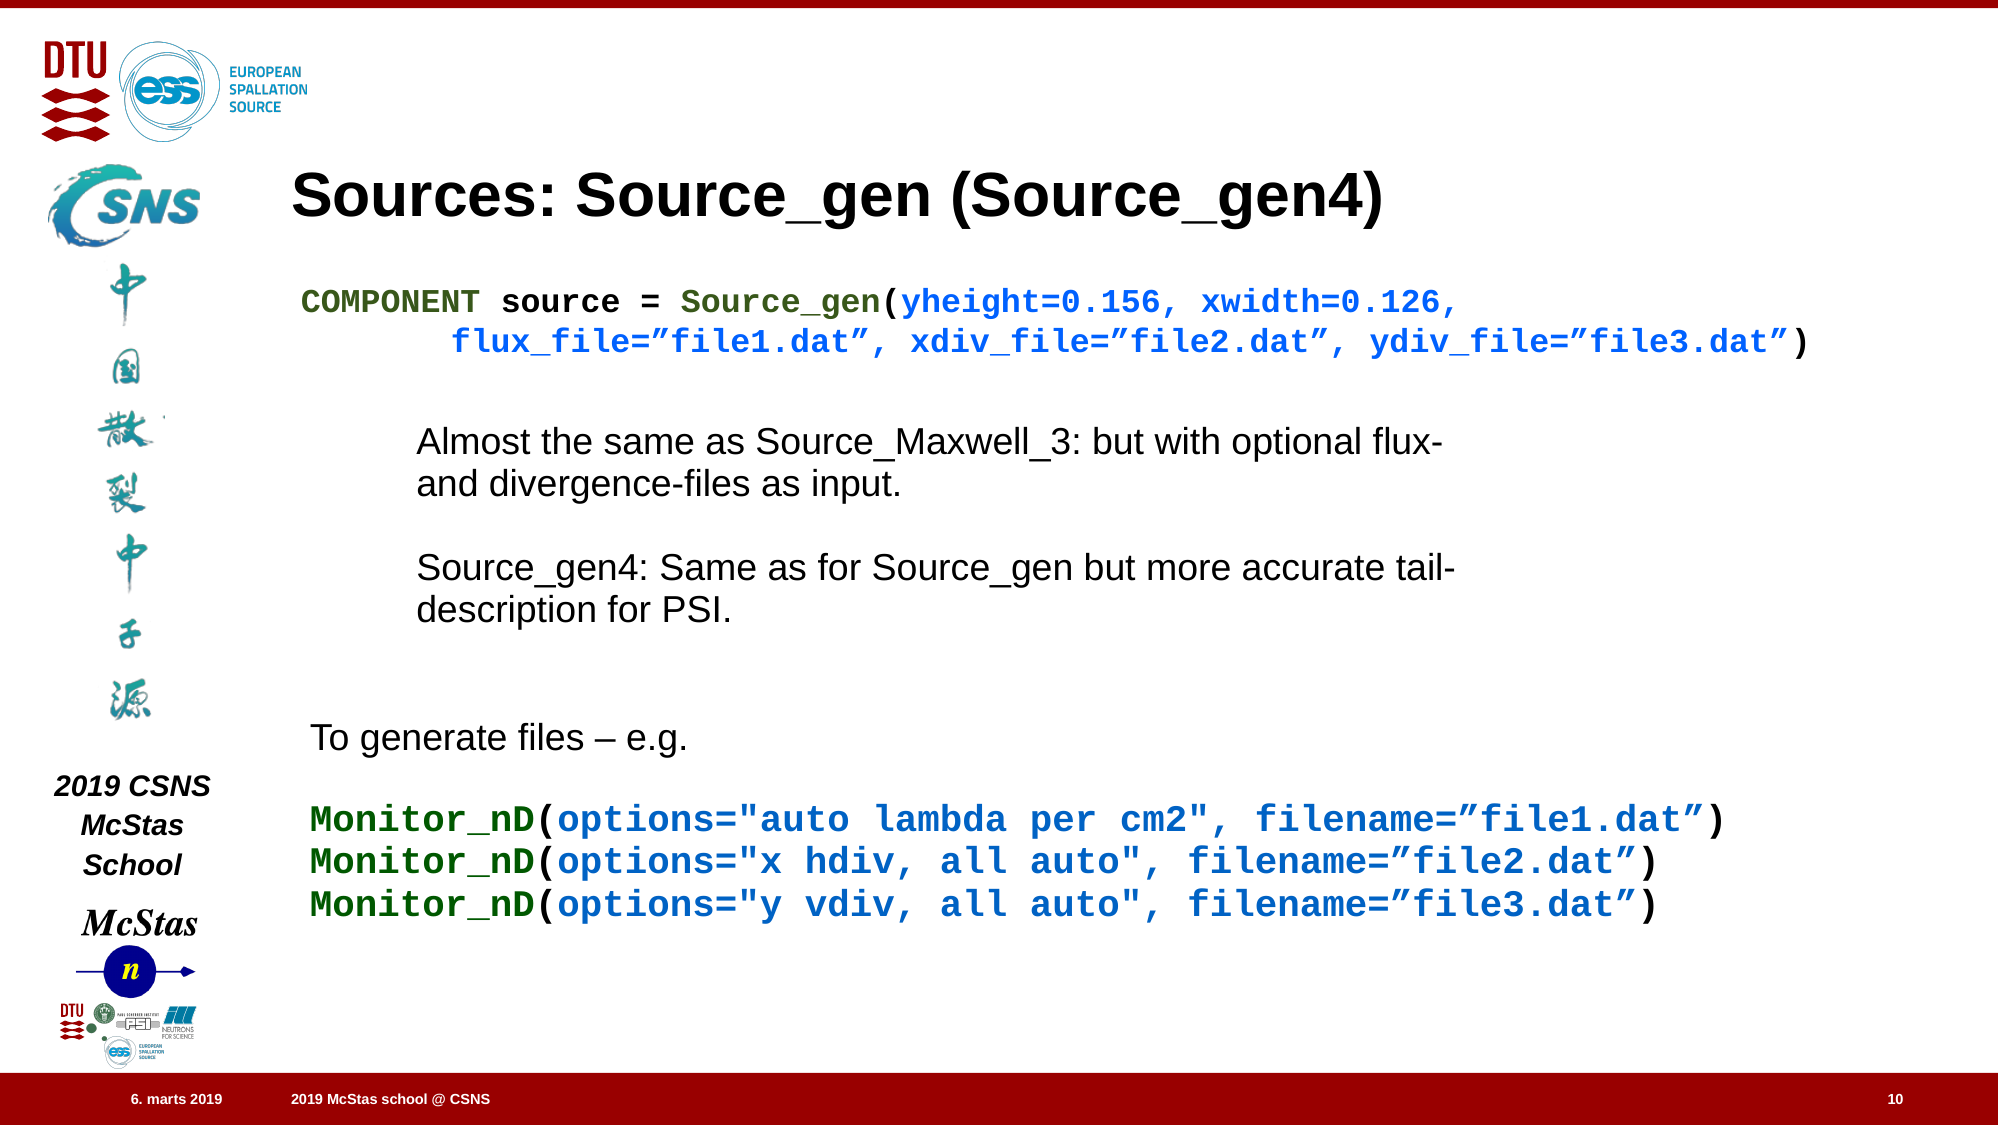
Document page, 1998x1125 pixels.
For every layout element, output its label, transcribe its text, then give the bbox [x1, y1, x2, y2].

text_box COMPONENT source = Source_gen(yheight=0.156, xwidth=0.126, flux_file=”file1.dat”, xdiv_file=”file2.dat”, ydiv_file=”file3.dat”) [293, 271, 1973, 367]
picture [86, 1003, 197, 1069]
picture [48, 162, 209, 744]
title Sources: Source_gen (Source_gen4) [291, 69, 1819, 230]
picture [59, 908, 213, 999]
slide_number <number> [1887, 1088, 1909, 1110]
text_box Almost the same as Source_Maxwell_3: but with optional flux-and divergence-files as input. Source_gen4: Same as for Source_gen but more accurate tail-description for PSI. [401, 413, 1489, 638]
text_box To generate files – e.g. Monitor_nD(options="auto lambda per cm2", filename=”file1.dat”) Monitor_nD(options="x hdiv, all auto", filename=”file2.dat”) Monitor_nD(options="y vdiv, all auto", filename=”file3.dat”) [295, 708, 1926, 1060]
picture [119, 41, 307, 142]
picture [116, 1013, 160, 1030]
